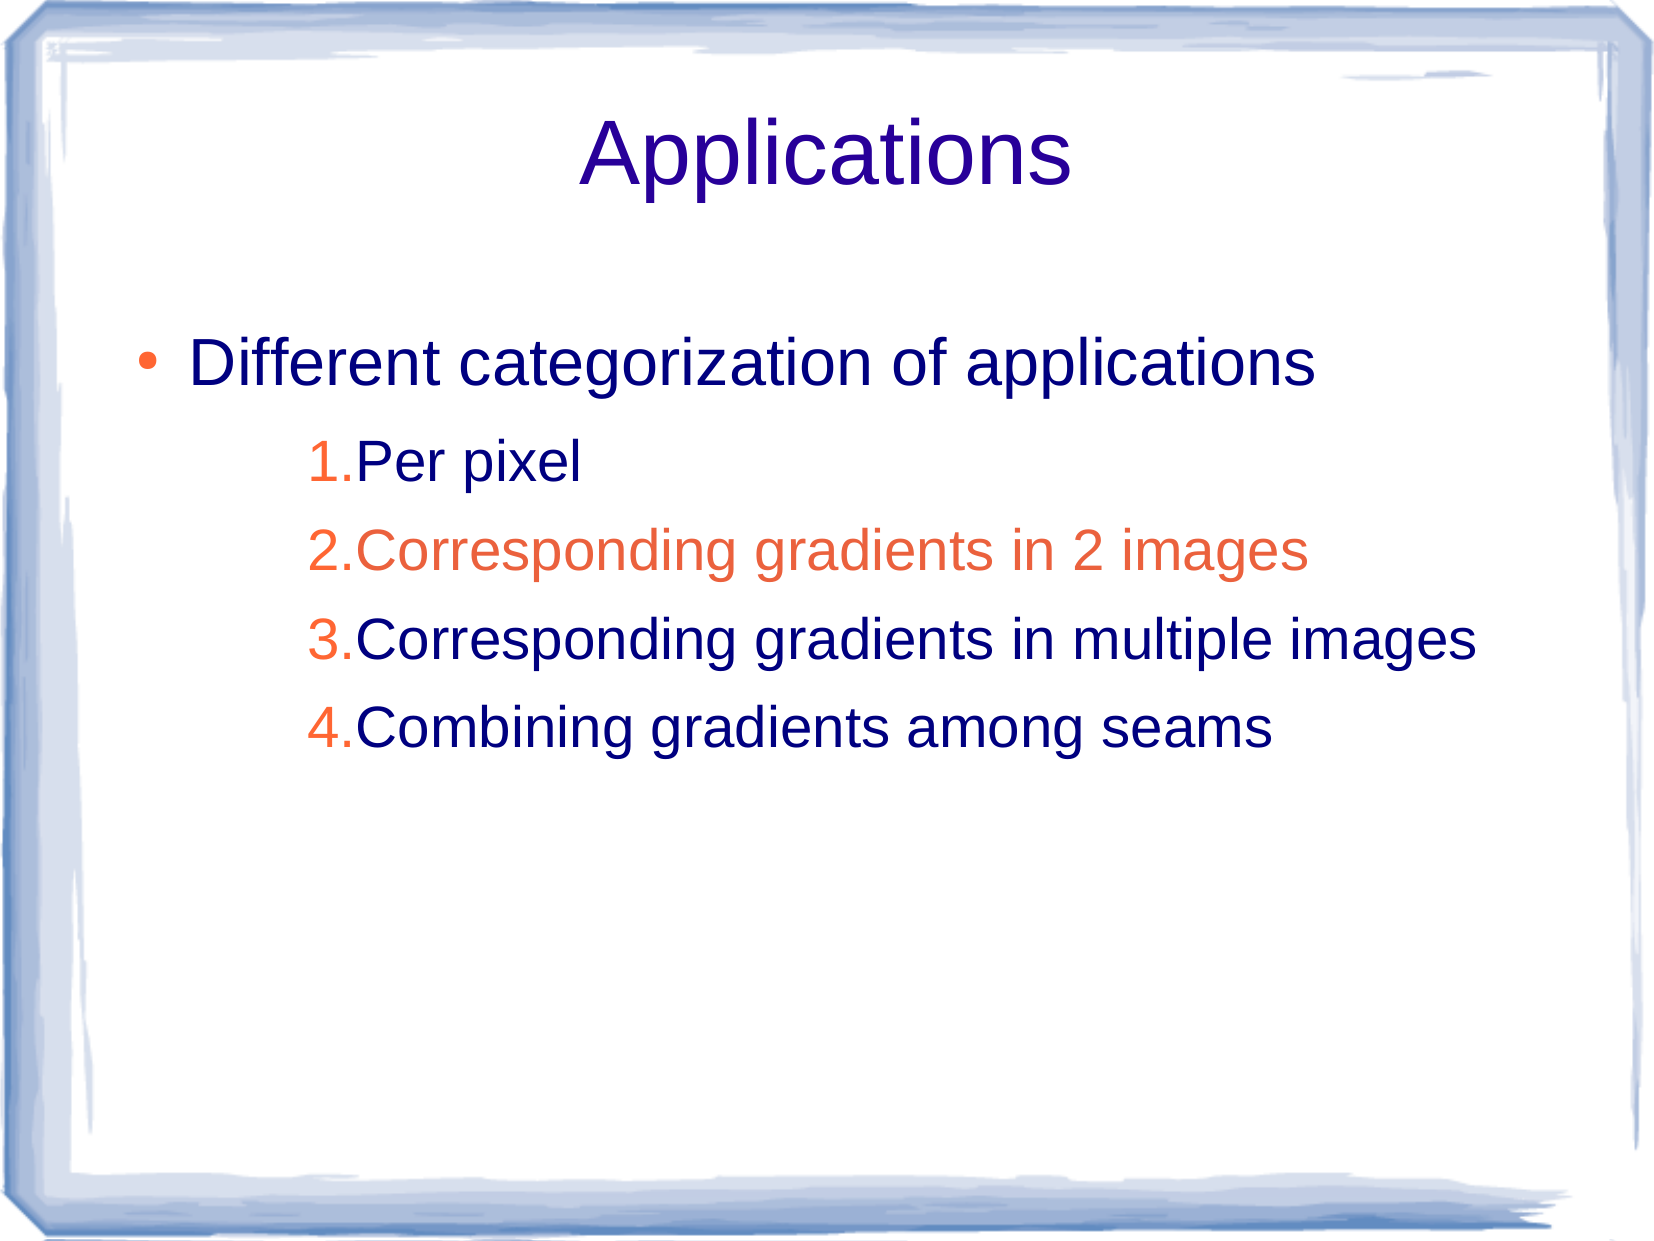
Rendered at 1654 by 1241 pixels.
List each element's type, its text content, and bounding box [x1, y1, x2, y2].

list Different categorization of applications Per pixel Corresponding gradients in 2 images Corresponding gradients in multiple images Combining gradients among seams [118, 324, 1571, 1004]
title Applications [82, 56, 1571, 250]
picture [0, 0, 1654, 1241]
